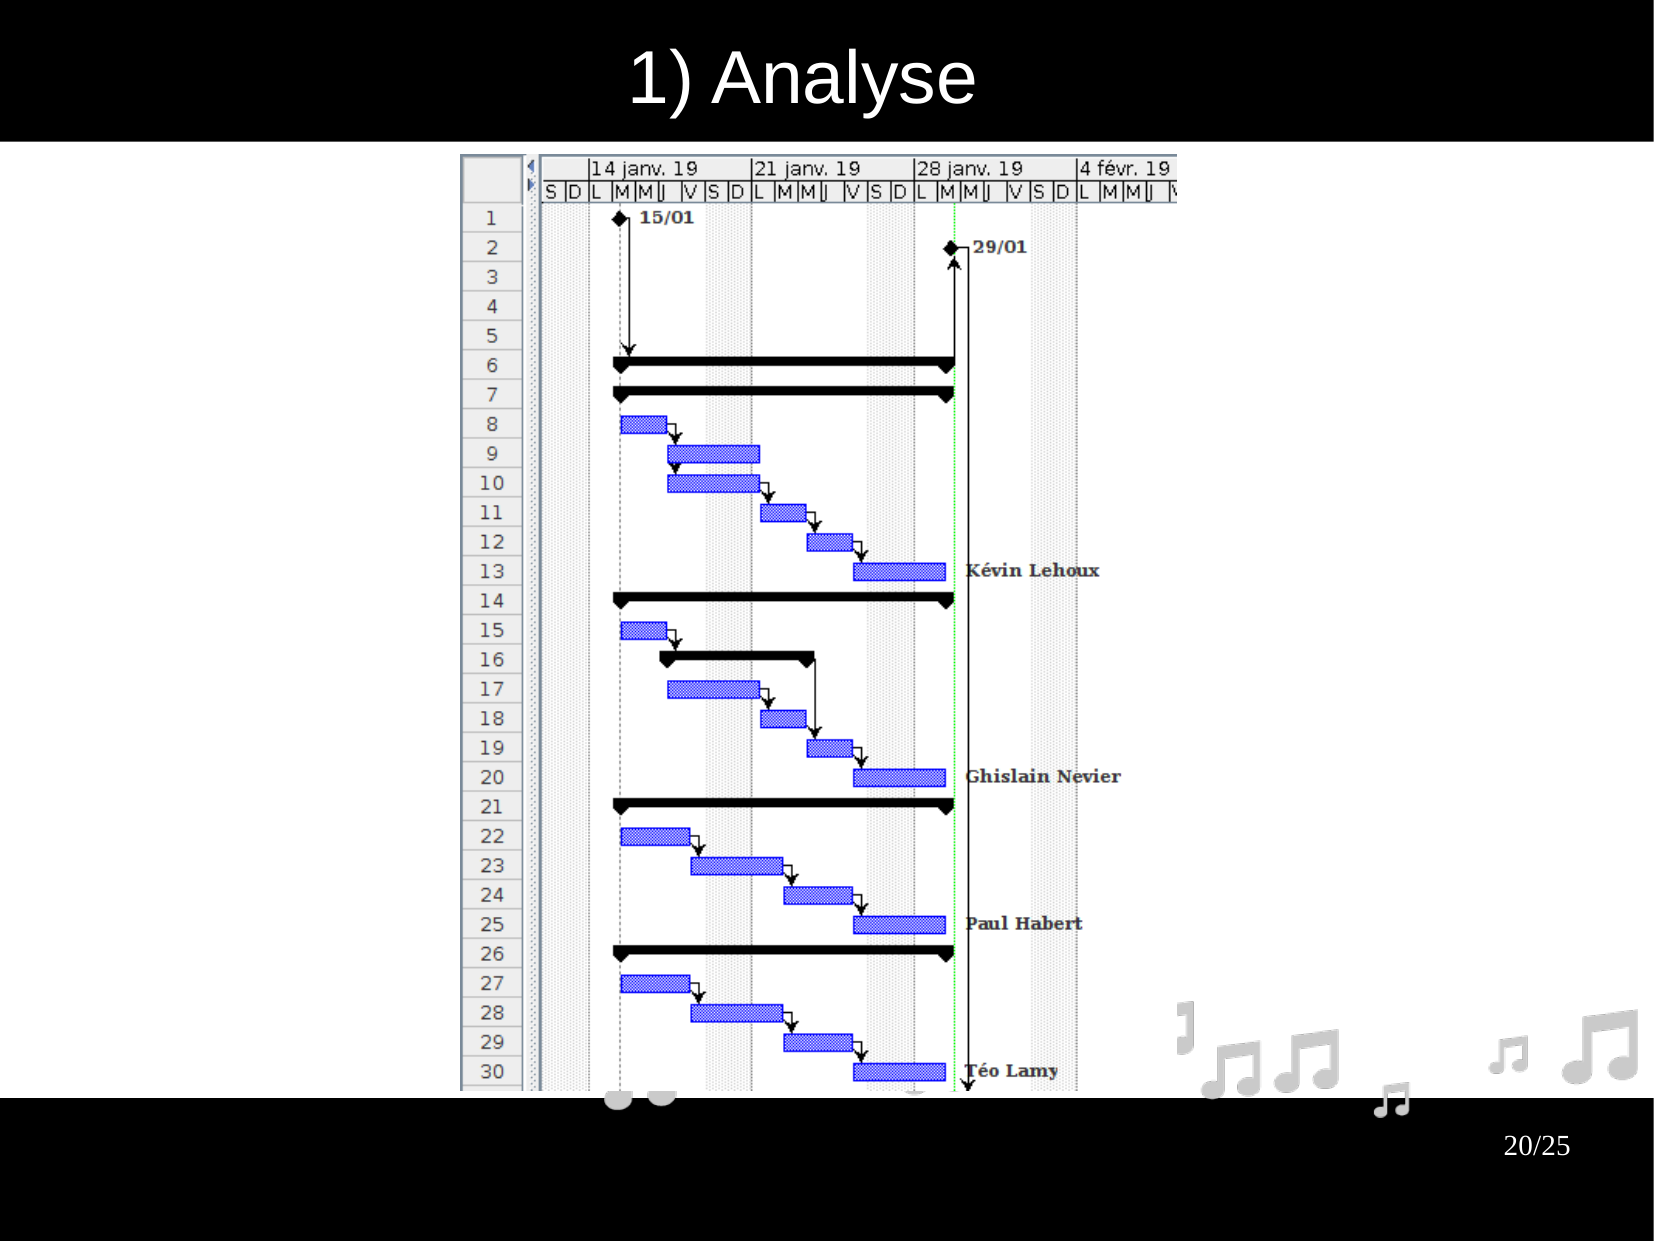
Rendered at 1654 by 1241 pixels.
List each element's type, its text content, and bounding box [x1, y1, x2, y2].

title 1) Analyse [59, 8, 1548, 148]
picture [460, 154, 1177, 1091]
